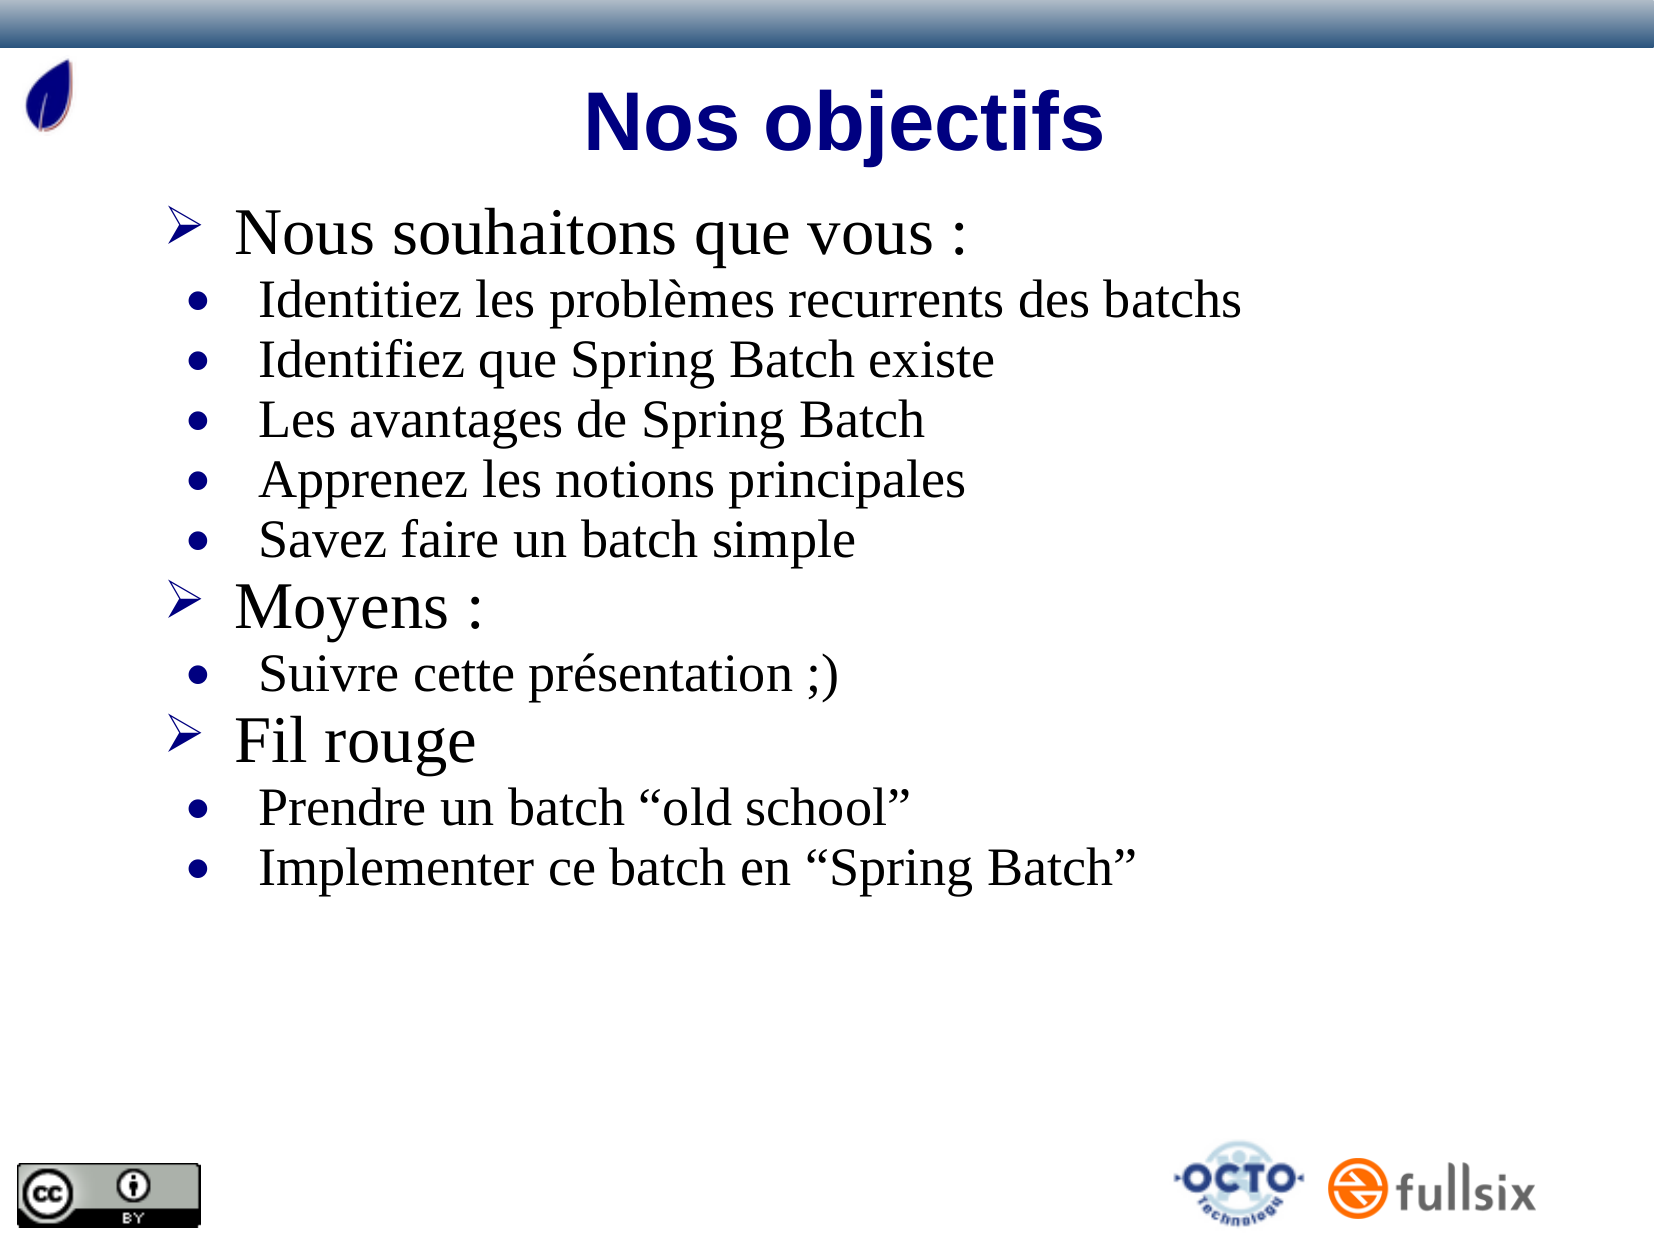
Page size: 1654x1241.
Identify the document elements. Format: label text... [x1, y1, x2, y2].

picture [1166, 1138, 1313, 1235]
list Nous souhaitons que vous : Identitiez les problèmes recurrents des batchs Identifiez que Spring Batch existe Les avantages de Spring Batch Apprenez les notions principales Savez faire un batch simple Moyens : Suivre cette présentation ;) Fil rouge Prendre un batch “old school” Implementer ce batch en “Spring Batch” [151, 194, 1532, 1014]
picture [17, 1163, 201, 1228]
picture [14, 55, 89, 136]
picture [1328, 1158, 1536, 1219]
title Nos objectifs [156, 55, 1534, 188]
